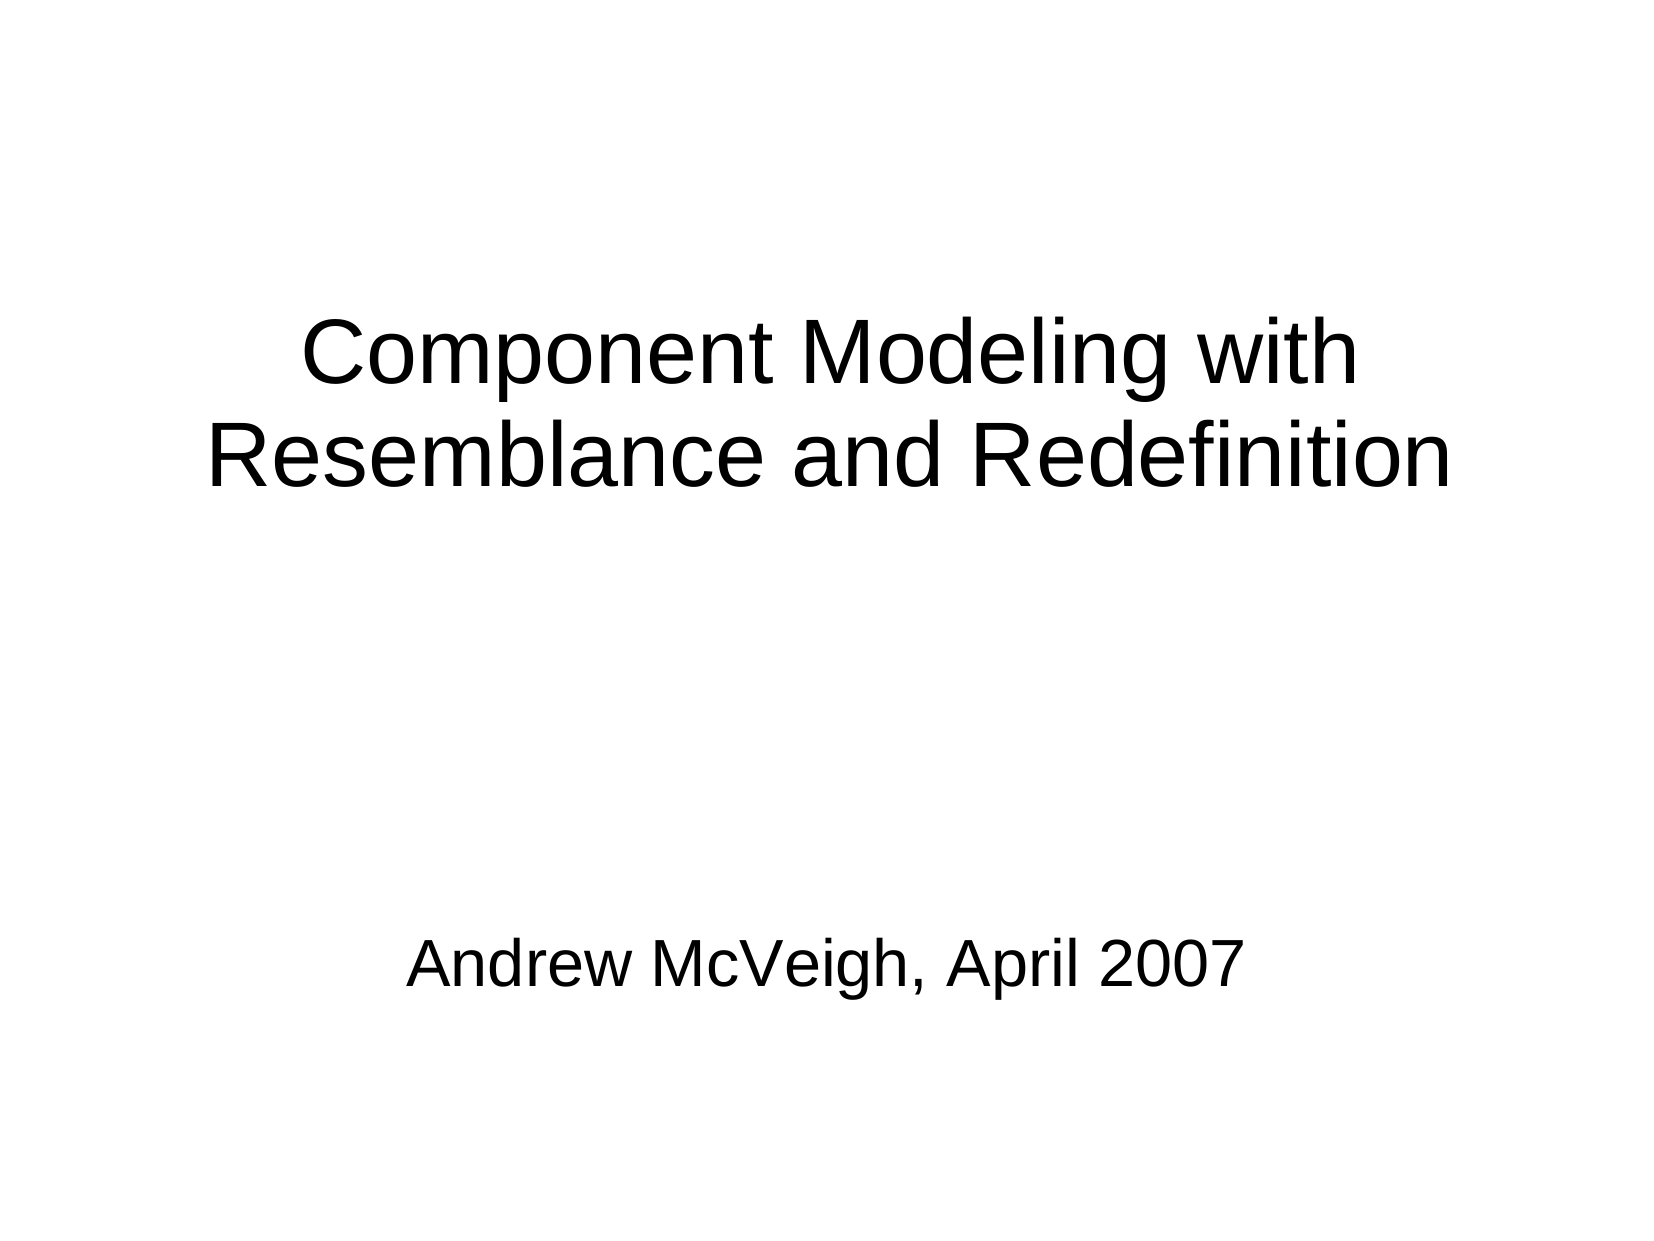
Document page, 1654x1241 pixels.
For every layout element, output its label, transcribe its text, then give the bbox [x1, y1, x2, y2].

subtitle Andrew McVeigh, April 2007 [82, 825, 1571, 1102]
title Component Modeling with Resemblance and Redefinition [86, 206, 1576, 601]
